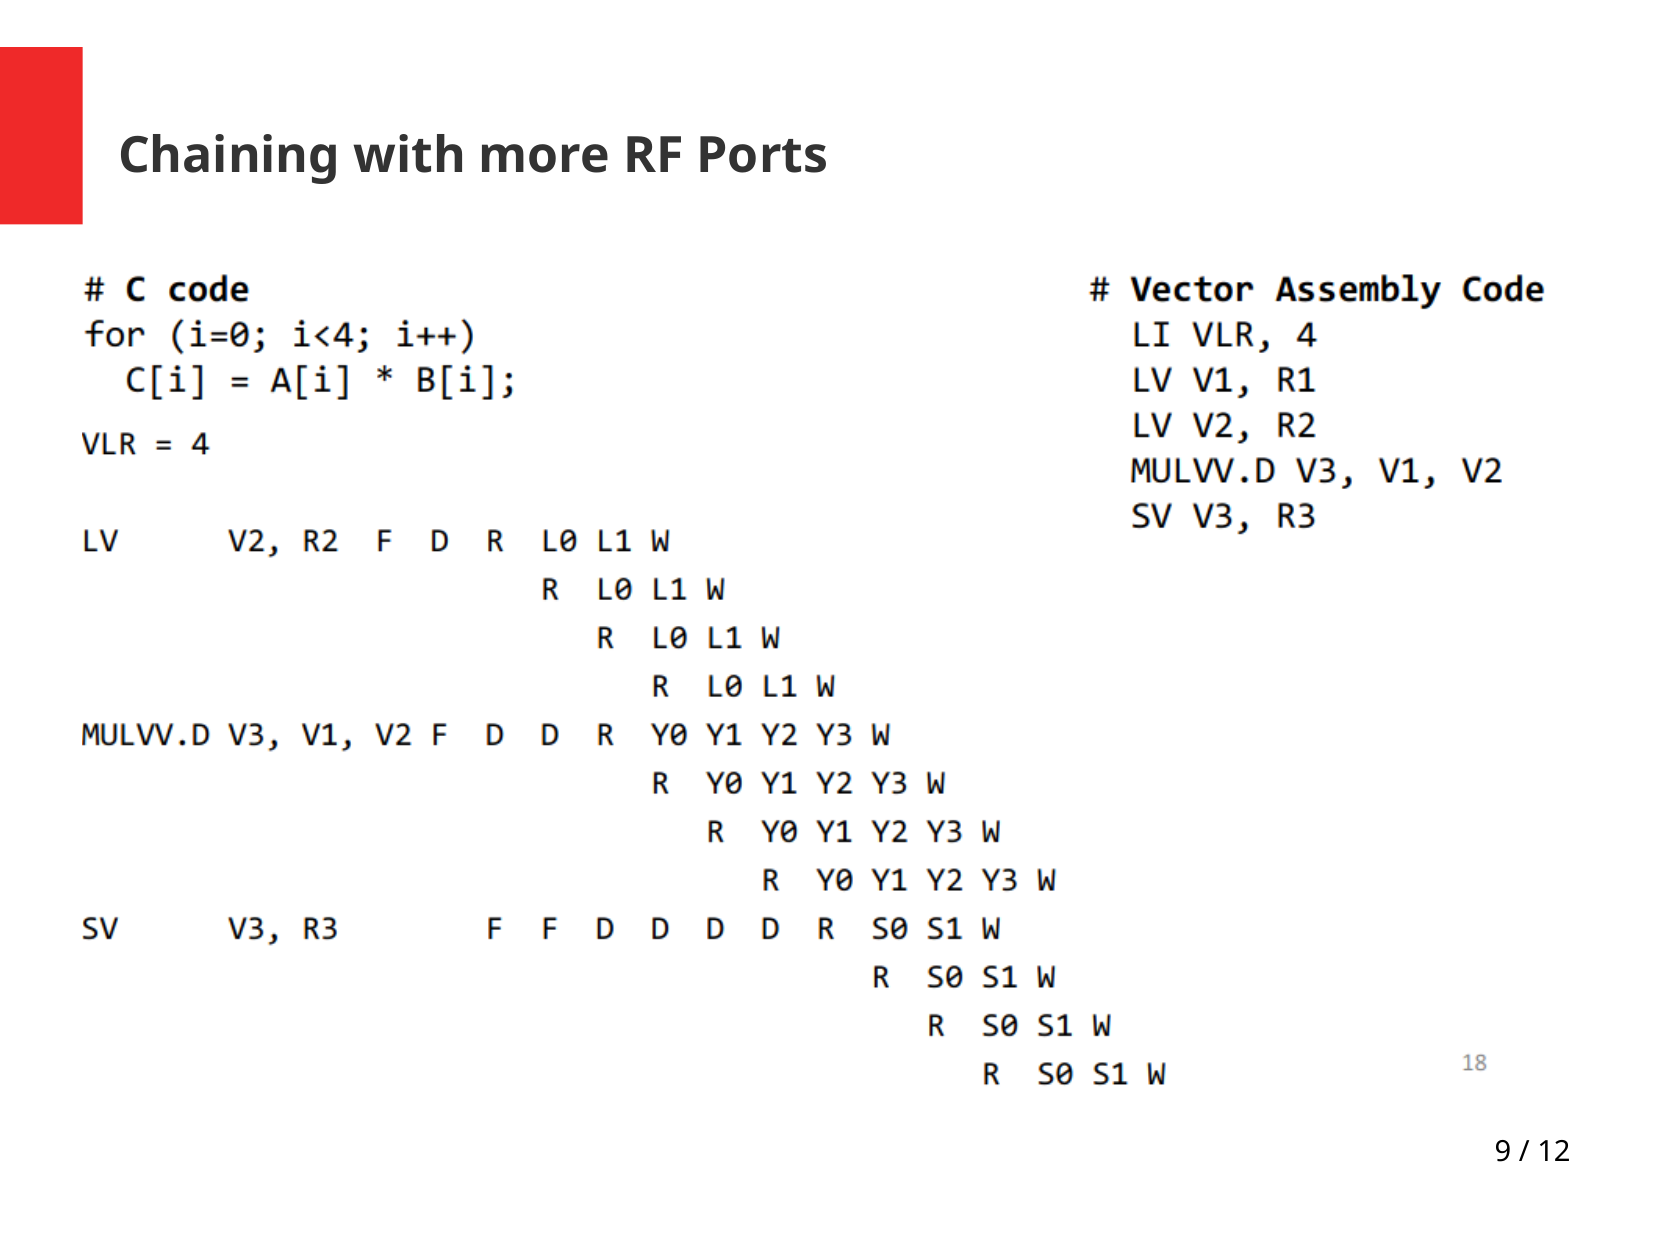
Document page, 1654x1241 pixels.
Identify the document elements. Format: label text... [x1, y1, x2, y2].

picture [82, 256, 1563, 1105]
title Chaining with more RF Ports [118, 49, 1571, 257]
